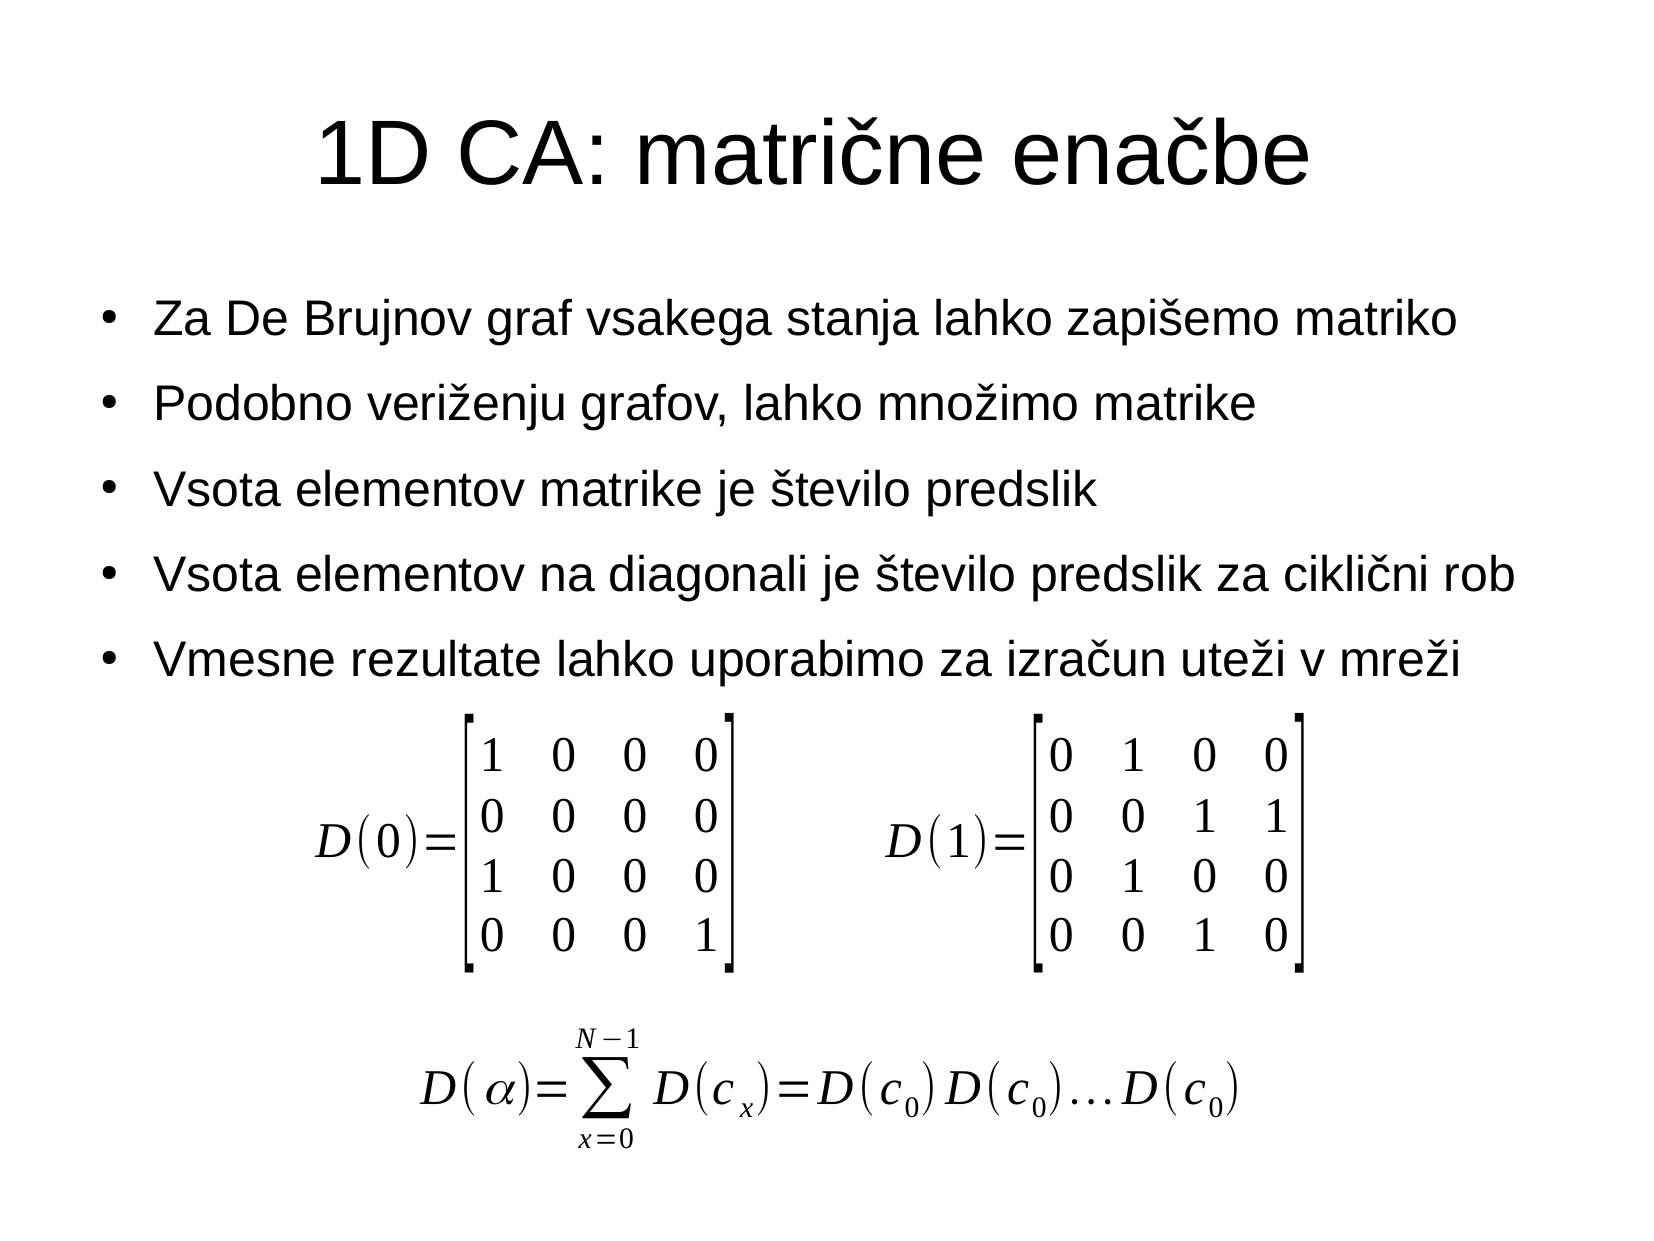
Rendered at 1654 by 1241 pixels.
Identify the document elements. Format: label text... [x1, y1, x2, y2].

chart [405, 1020, 1254, 1156]
list Za De Brujnov graf vsakega stanja lahko zapišemo matriko Podobno veriženju grafov, lahko množimo matrike Vsota elementov matrike je število predslik Vsota elementov na diagonali je število predslik za ciklični rob Vmesne rezultate lahko uporabimo za izračun uteži v mreži [82, 290, 1571, 691]
chart [300, 711, 751, 976]
chart [870, 711, 1321, 976]
title 1D CA: matrične enačbe [82, 49, 1571, 257]
